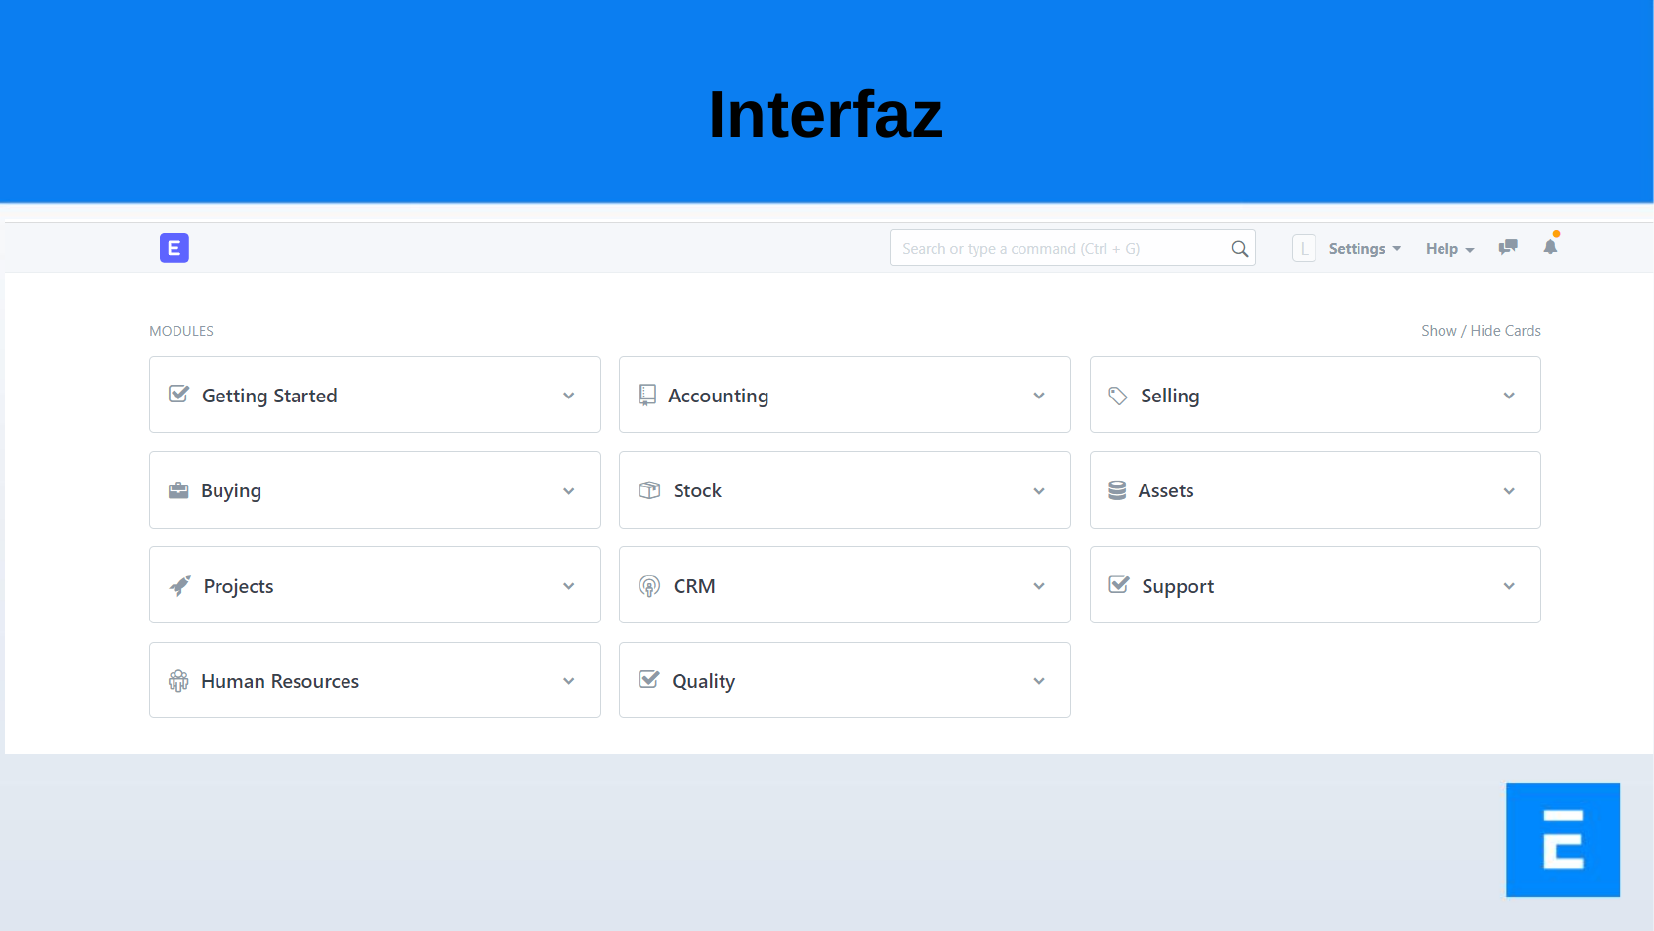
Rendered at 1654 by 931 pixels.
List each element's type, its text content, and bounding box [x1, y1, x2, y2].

title Interfaz [82, 37, 1571, 193]
picture [0, 0, 1654, 931]
